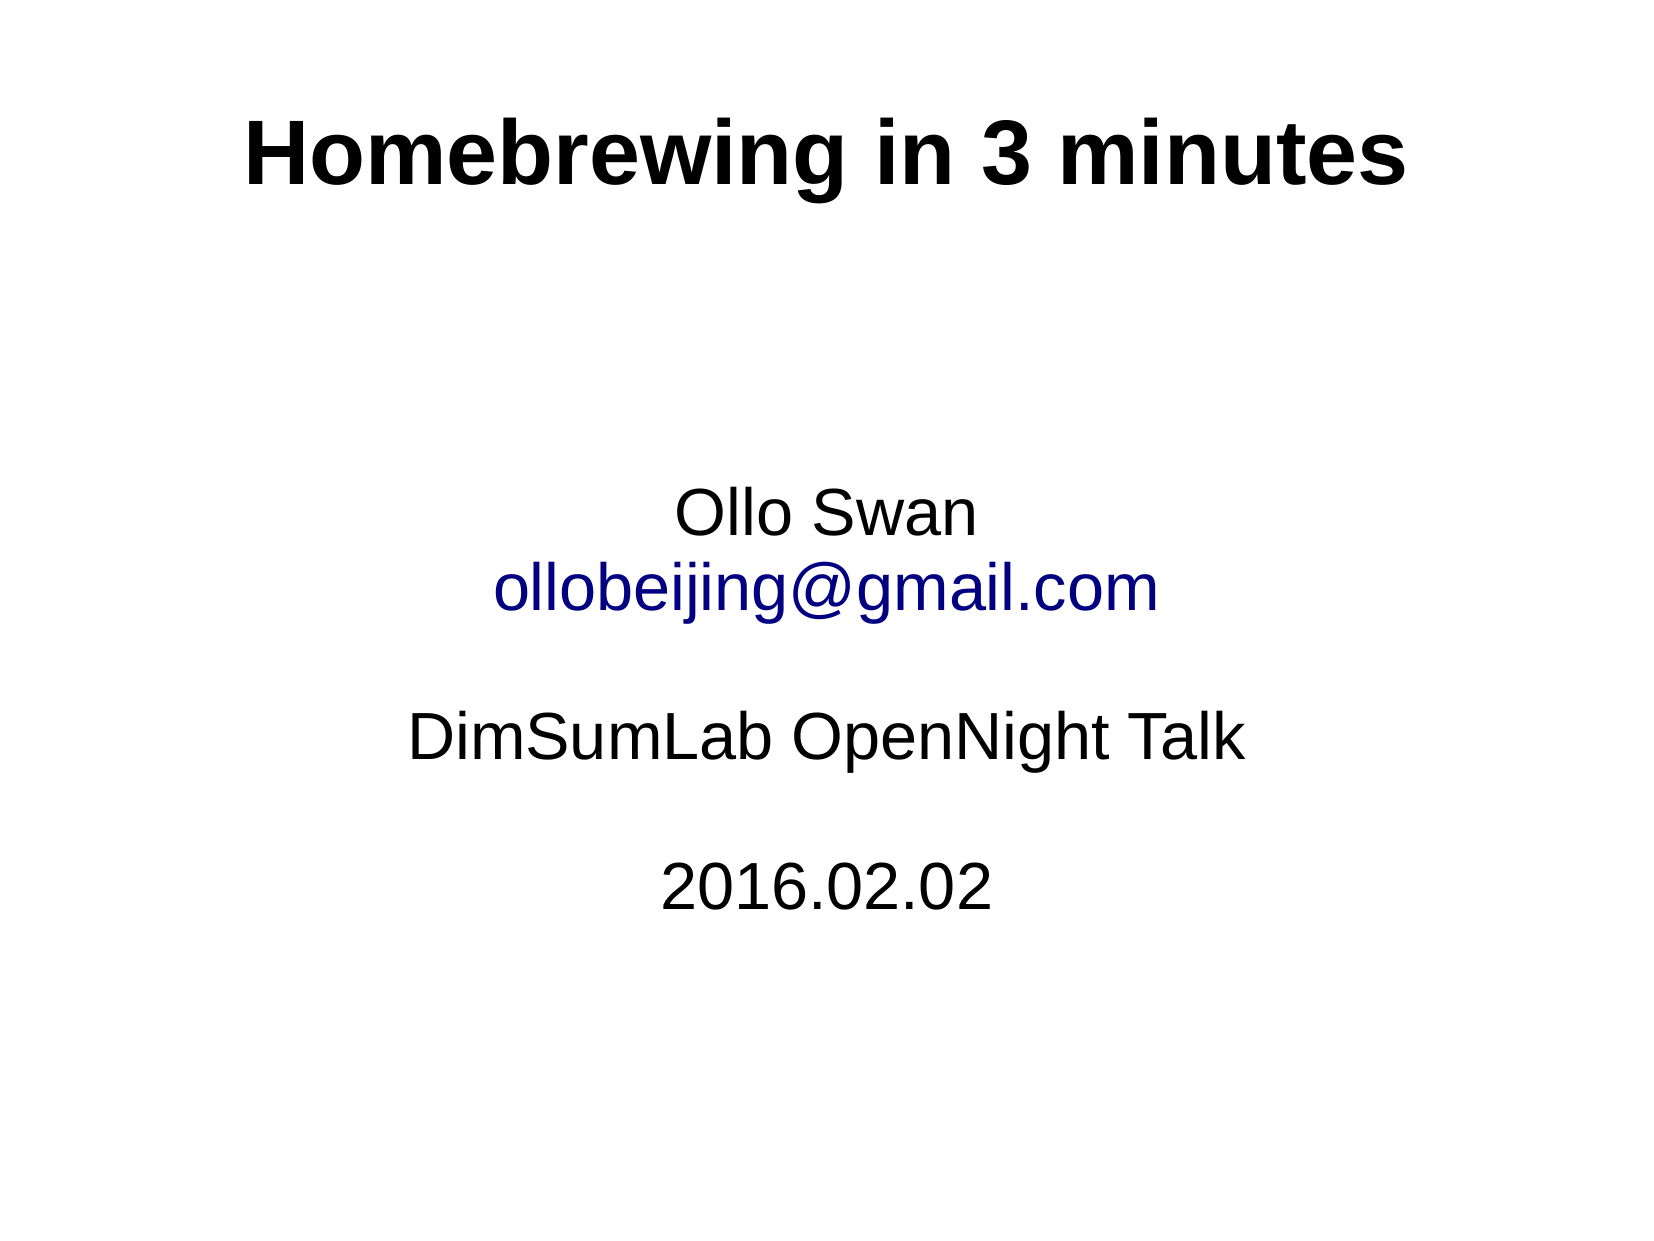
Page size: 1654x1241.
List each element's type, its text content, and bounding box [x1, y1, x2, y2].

subtitle Ollo Swan ollobeijing@gmail.com DimSumLab OpenNight Talk 2016.02.02 [82, 290, 1571, 1109]
title Homebrewing in 3 minutes [82, 49, 1571, 257]
